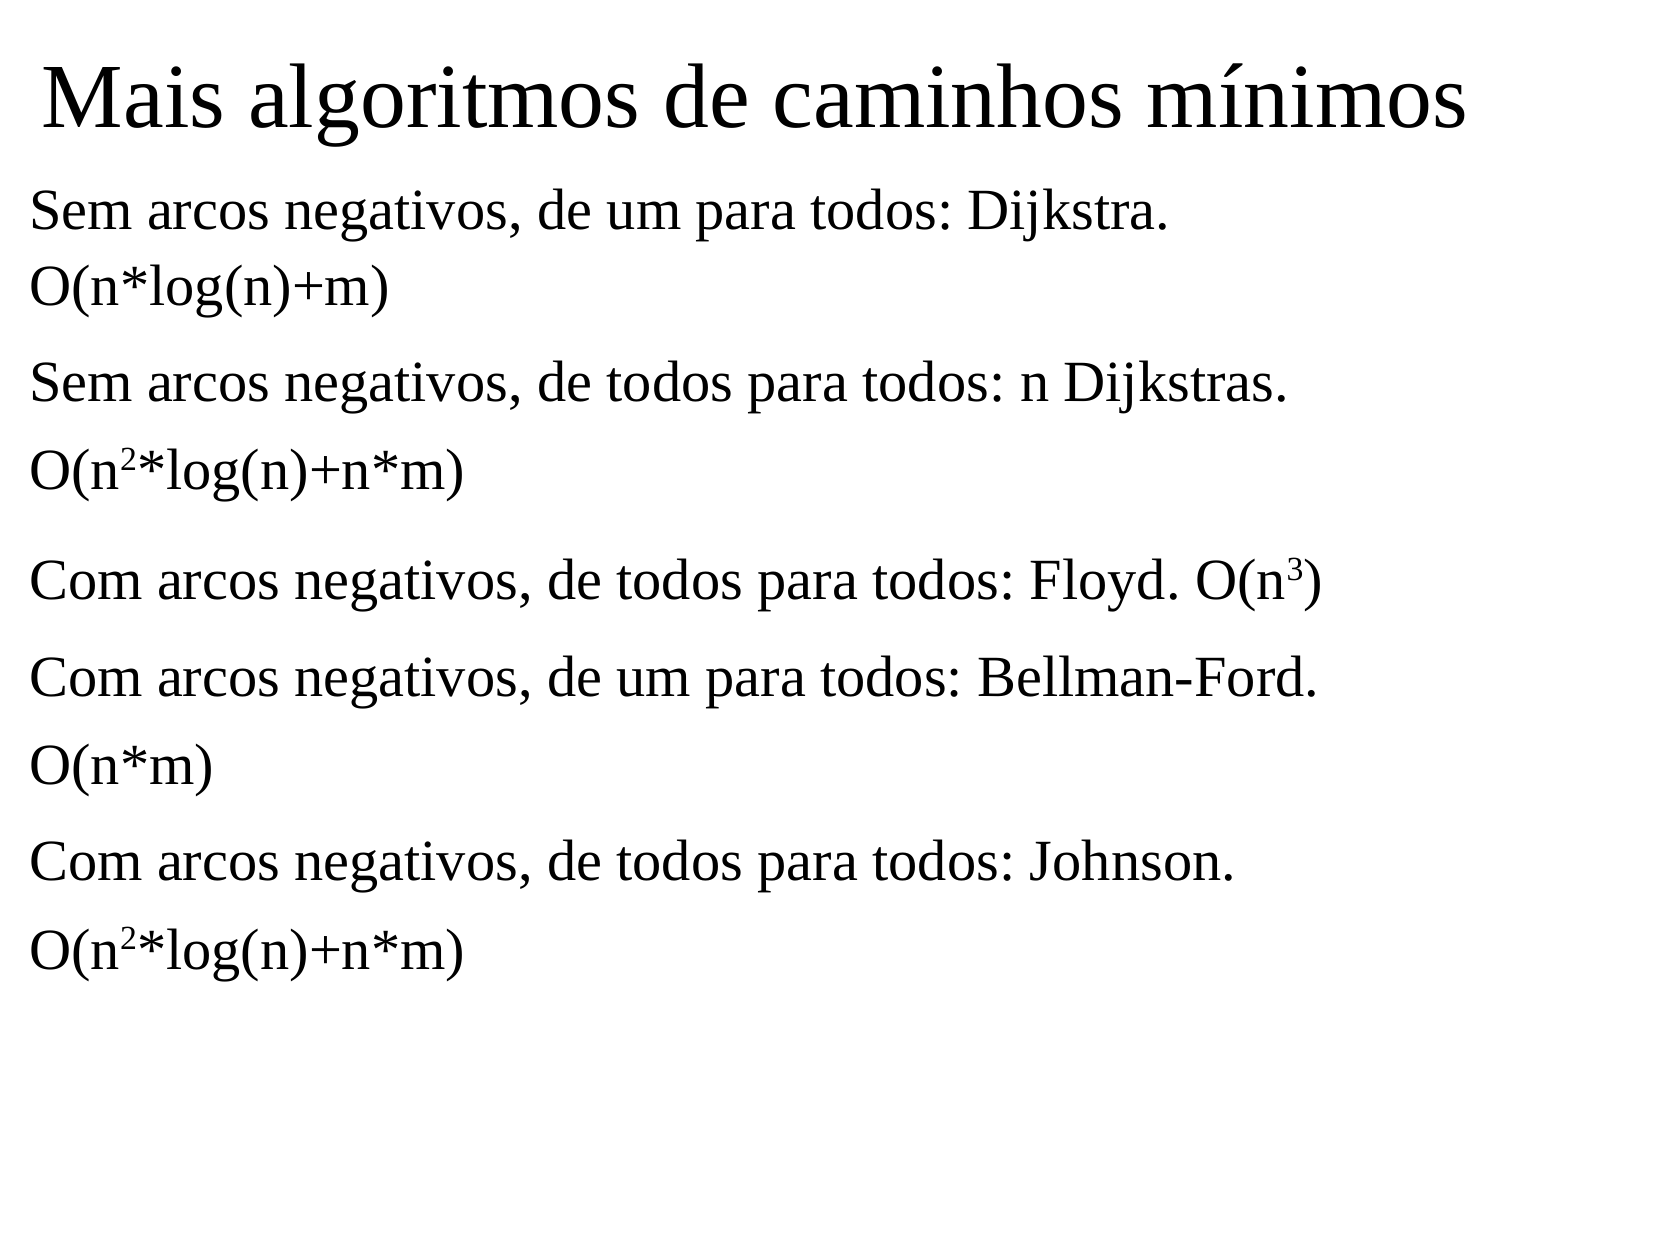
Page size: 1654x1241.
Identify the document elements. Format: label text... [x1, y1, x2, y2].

title Mais algoritmos de caminhos mínimos [11, 0, 1500, 193]
list Sem arcos negativos, de um para todos: Dijkstra. O(n*log(n)+m)‏ Sem arcos negativos, de todos para todos: n Dijkstras. O(n2*log(n)+n*m)‏ Com arcos negativos, de todos para todos: Floyd. O(n3)‏ Com arcos negativos, de um para todos: Bellman-Ford. O(n*m)‏ Com arcos negativos, de todos para todos: Johnson. O(n2*log(n)+n*m)‏ [29, 177, 1447, 1048]
